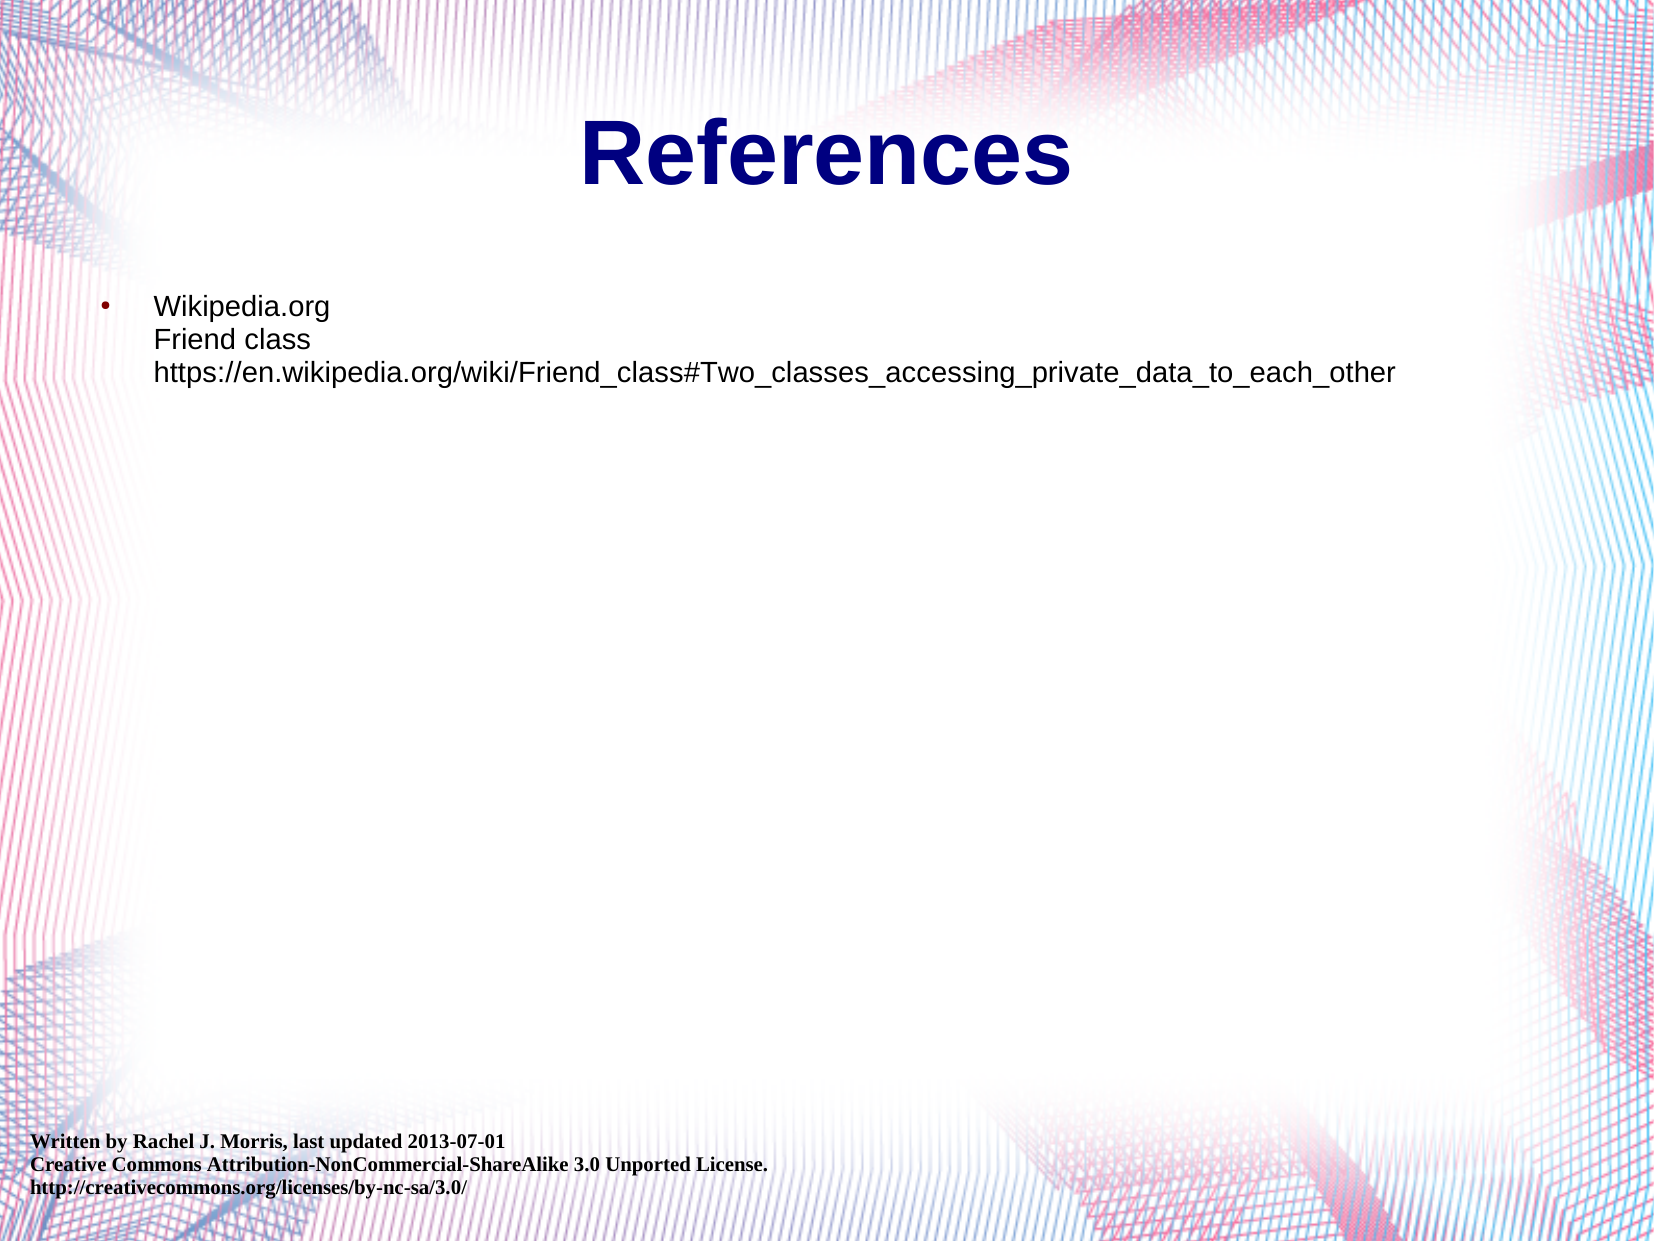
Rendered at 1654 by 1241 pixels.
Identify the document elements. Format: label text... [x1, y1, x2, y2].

list Wikipedia.org Friend class https://en.wikipedia.org/wiki/Friend_class#Two_classes_accessing_private_data_to_each_other [82, 290, 1571, 1010]
picture [0, 0, 1654, 1241]
title References [82, 49, 1571, 257]
